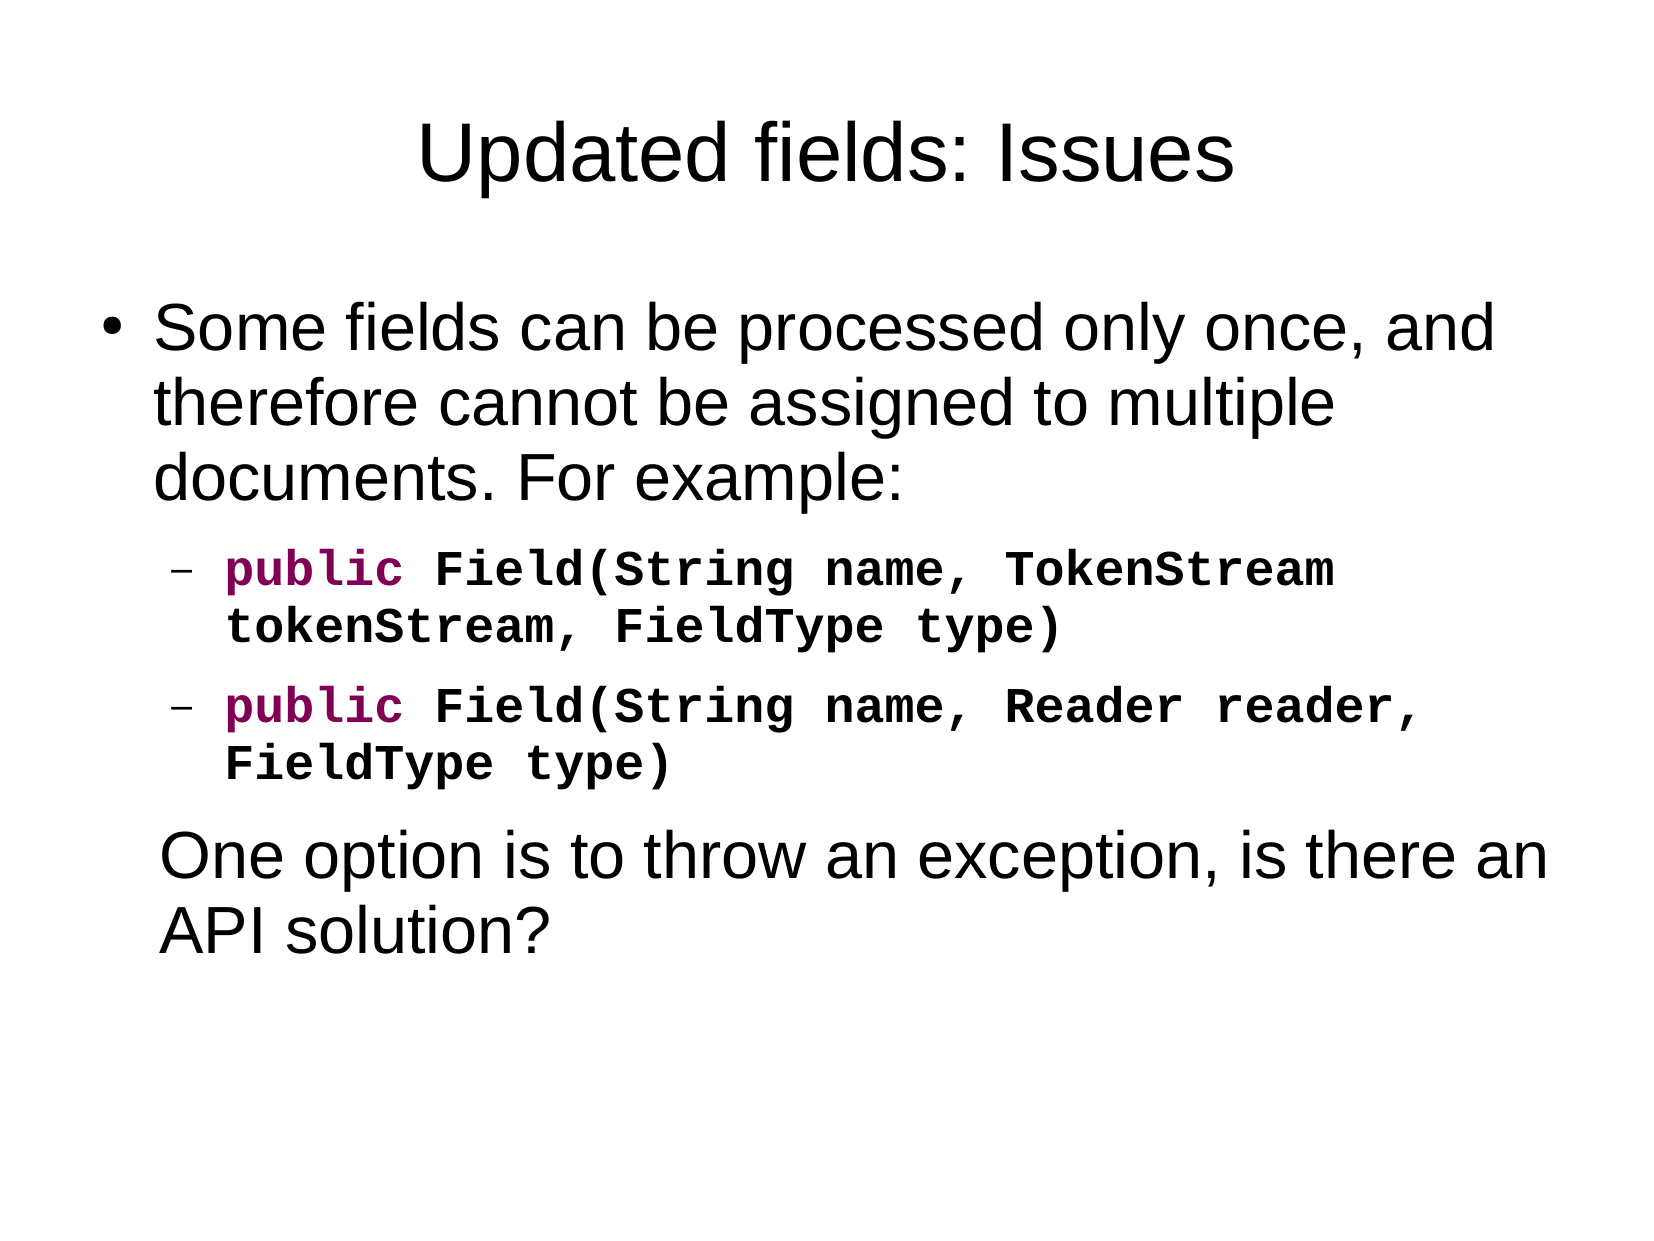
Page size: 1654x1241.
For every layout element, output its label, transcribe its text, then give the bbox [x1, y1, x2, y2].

title Updated fields: Issues [82, 49, 1571, 257]
list Some fields can be processed only once, and therefore cannot be assigned to multiple documents. For example: public Field(String name, TokenStream tokenStream, FieldType type) public Field(String name, Reader reader, FieldType type) One option is to throw an exception, is there an API solution? [82, 290, 1571, 1075]
